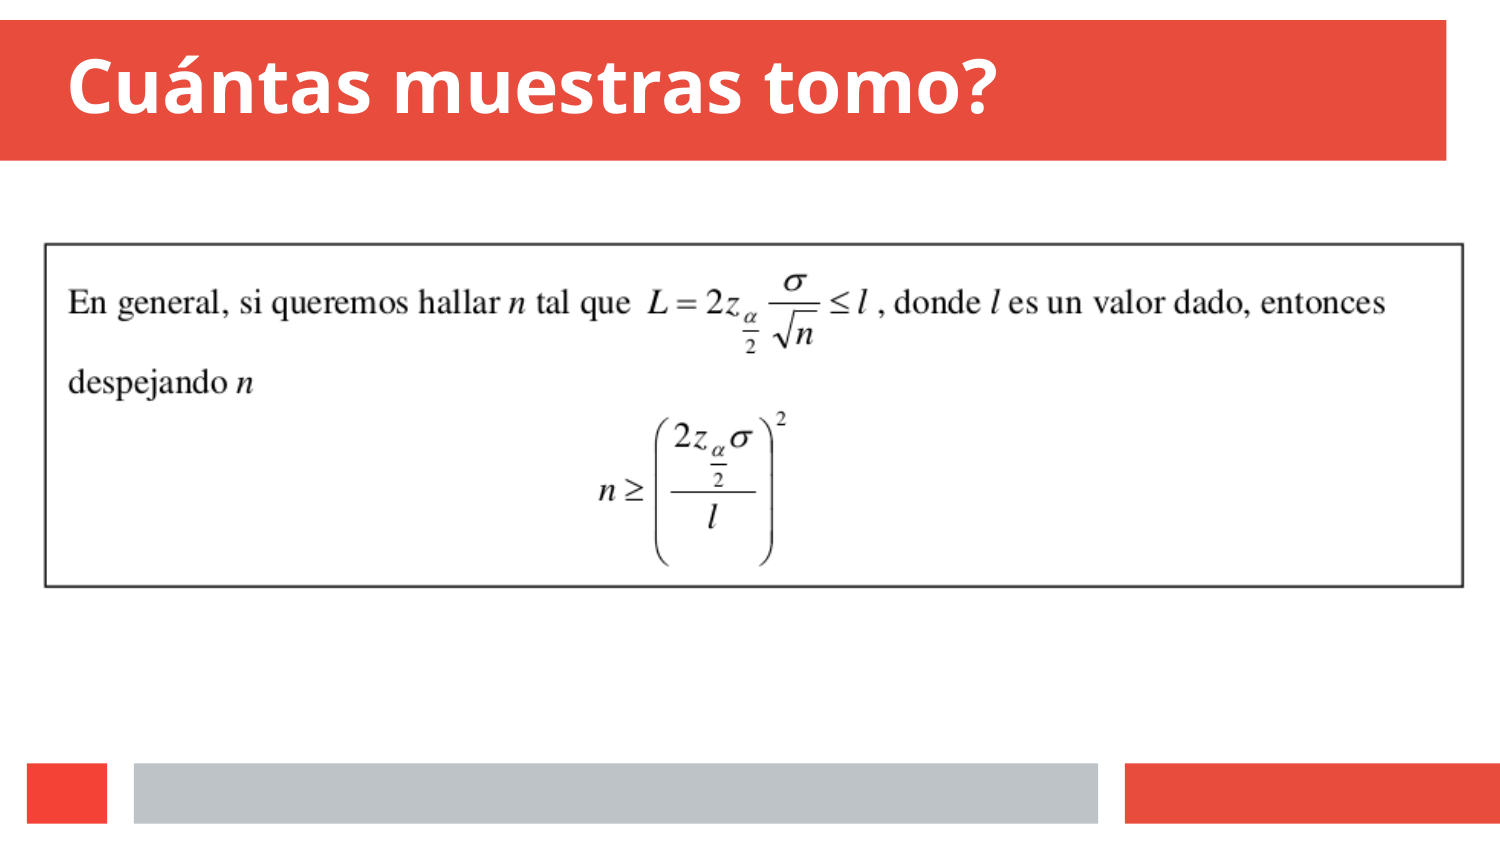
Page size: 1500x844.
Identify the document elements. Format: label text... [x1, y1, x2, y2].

title Cuántas muestras tomo? [53, 40, 1447, 141]
picture [24, 220, 1475, 599]
